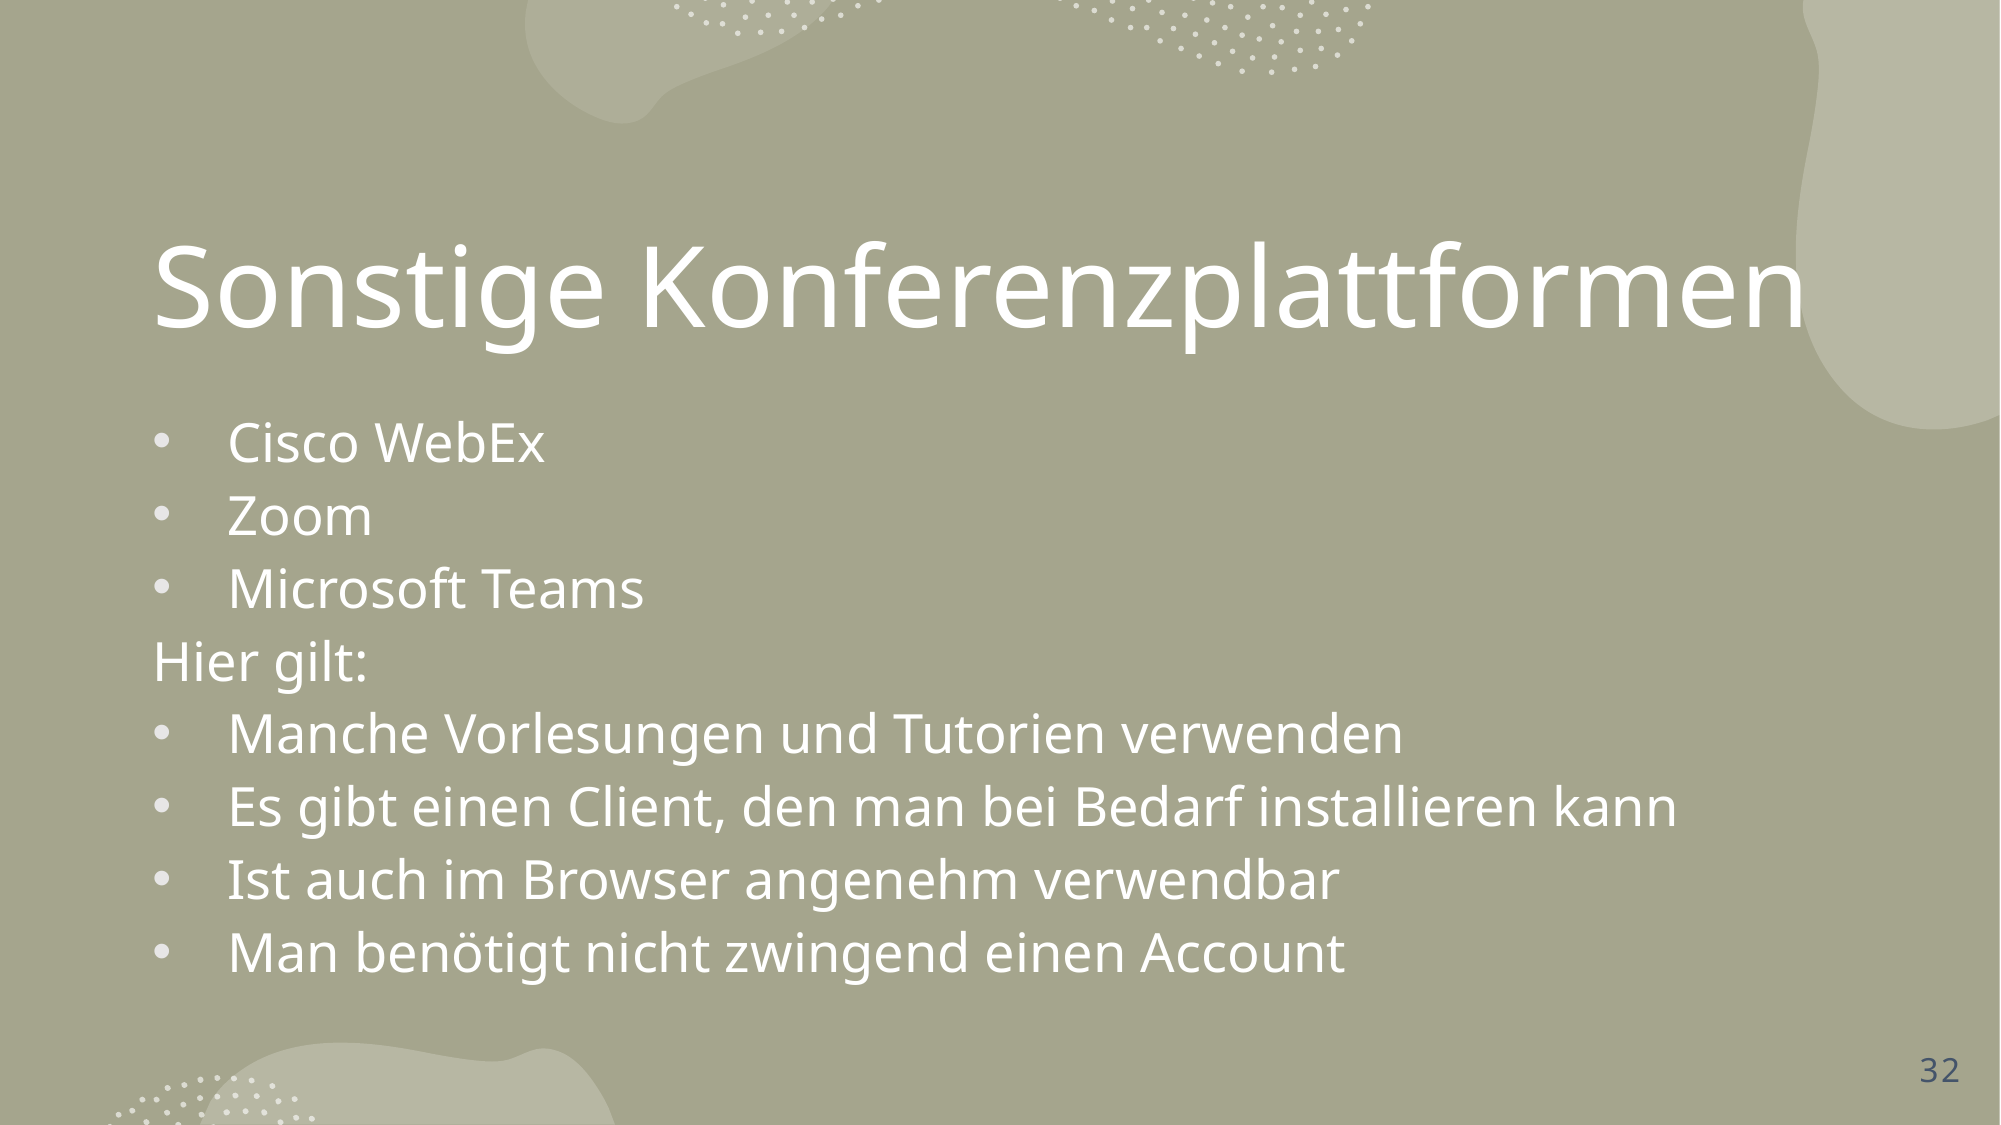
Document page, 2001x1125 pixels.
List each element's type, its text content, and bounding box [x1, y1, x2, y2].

list Cisco WebEx Zoom Microsoft Teams Hier gilt: Manche Vorlesungen und Tutorien verwenden Es gibt einen Client, den man bei Bedarf installieren kann Ist auch im Browser angenehm verwendbar Man benötigt nicht zwingend einen Account [137, 413, 1863, 1014]
title Sonstige Konferenzplattformen [137, 182, 1863, 400]
text_box [1887, 1019, 1993, 1125]
